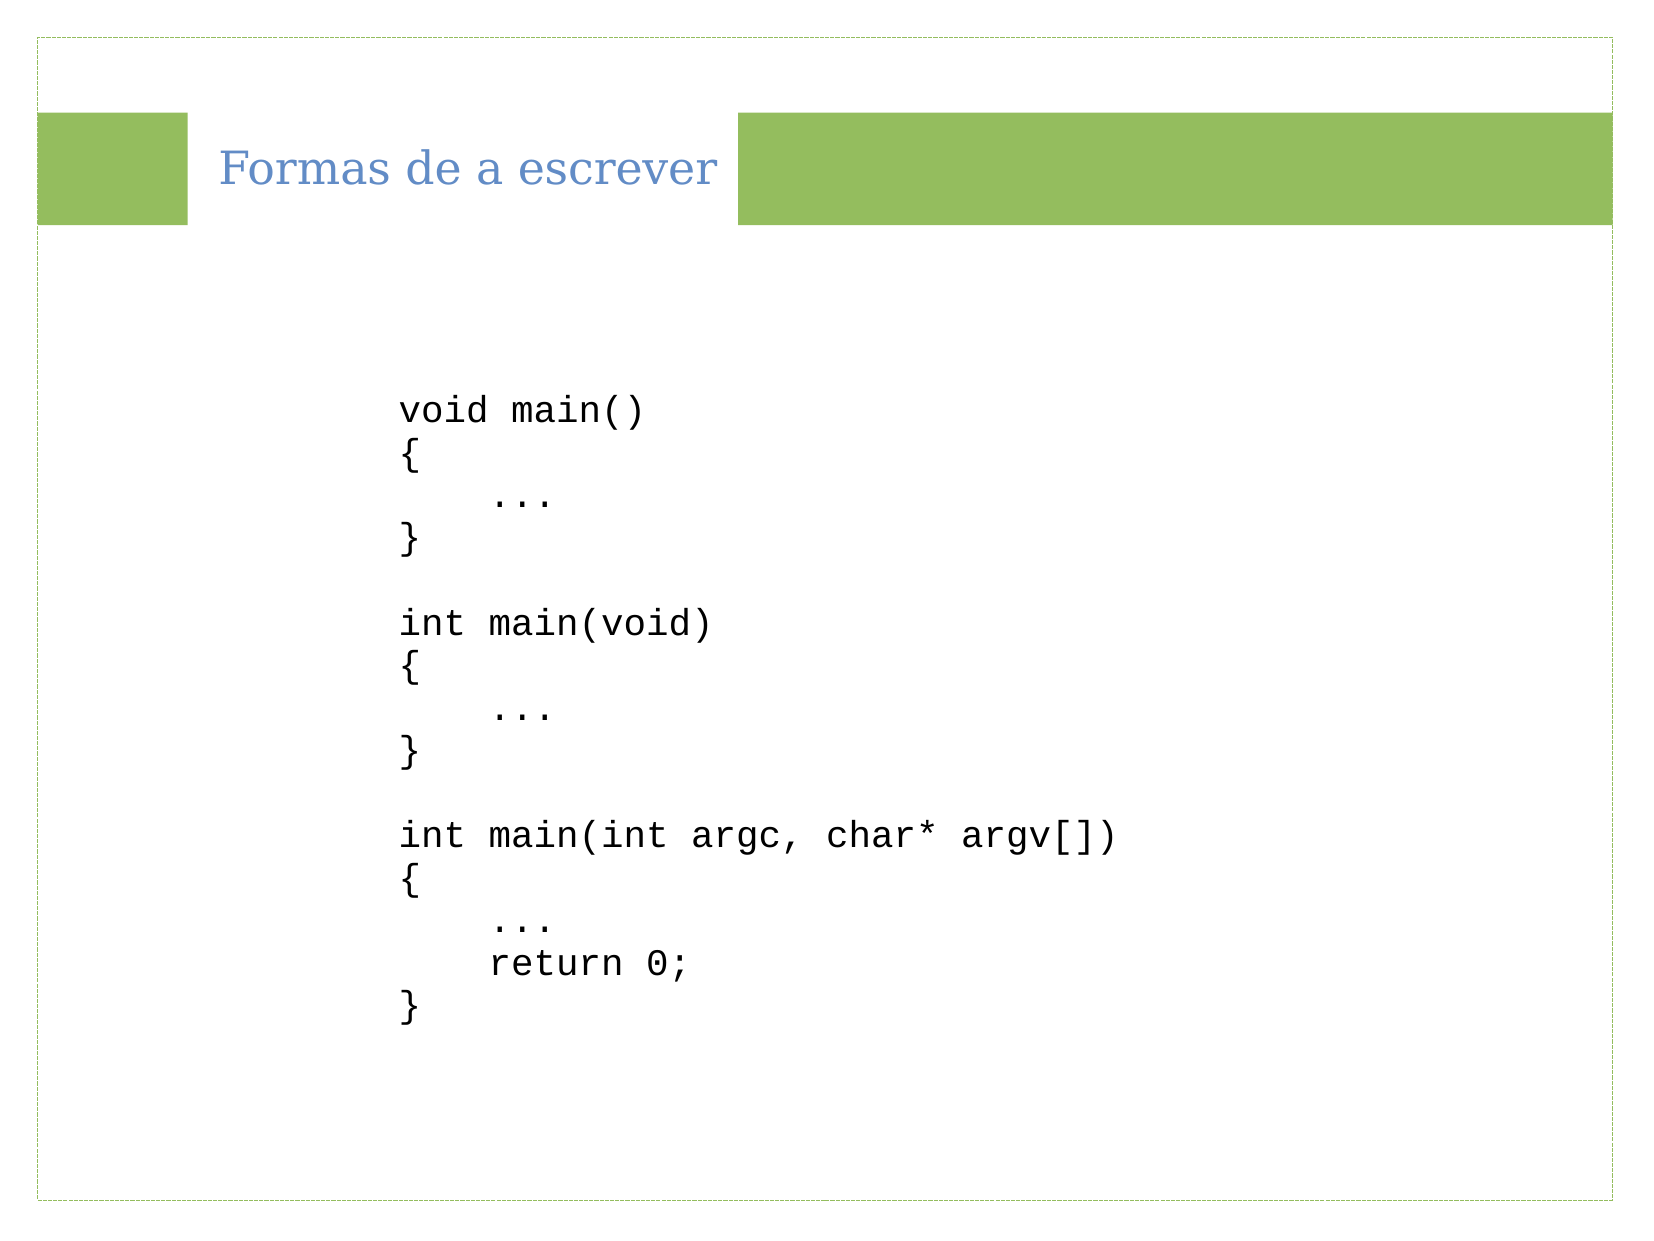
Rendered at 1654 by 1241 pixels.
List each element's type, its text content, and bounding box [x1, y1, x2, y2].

text_box Formas de a escrever [203, 134, 734, 203]
text_box void main() { ... } int main(void) { ... } int main(int argc, char* argv[]) { ... return 0; } [383, 383, 1134, 1037]
text_box [37, 112, 188, 226]
text_box [738, 112, 1613, 226]
